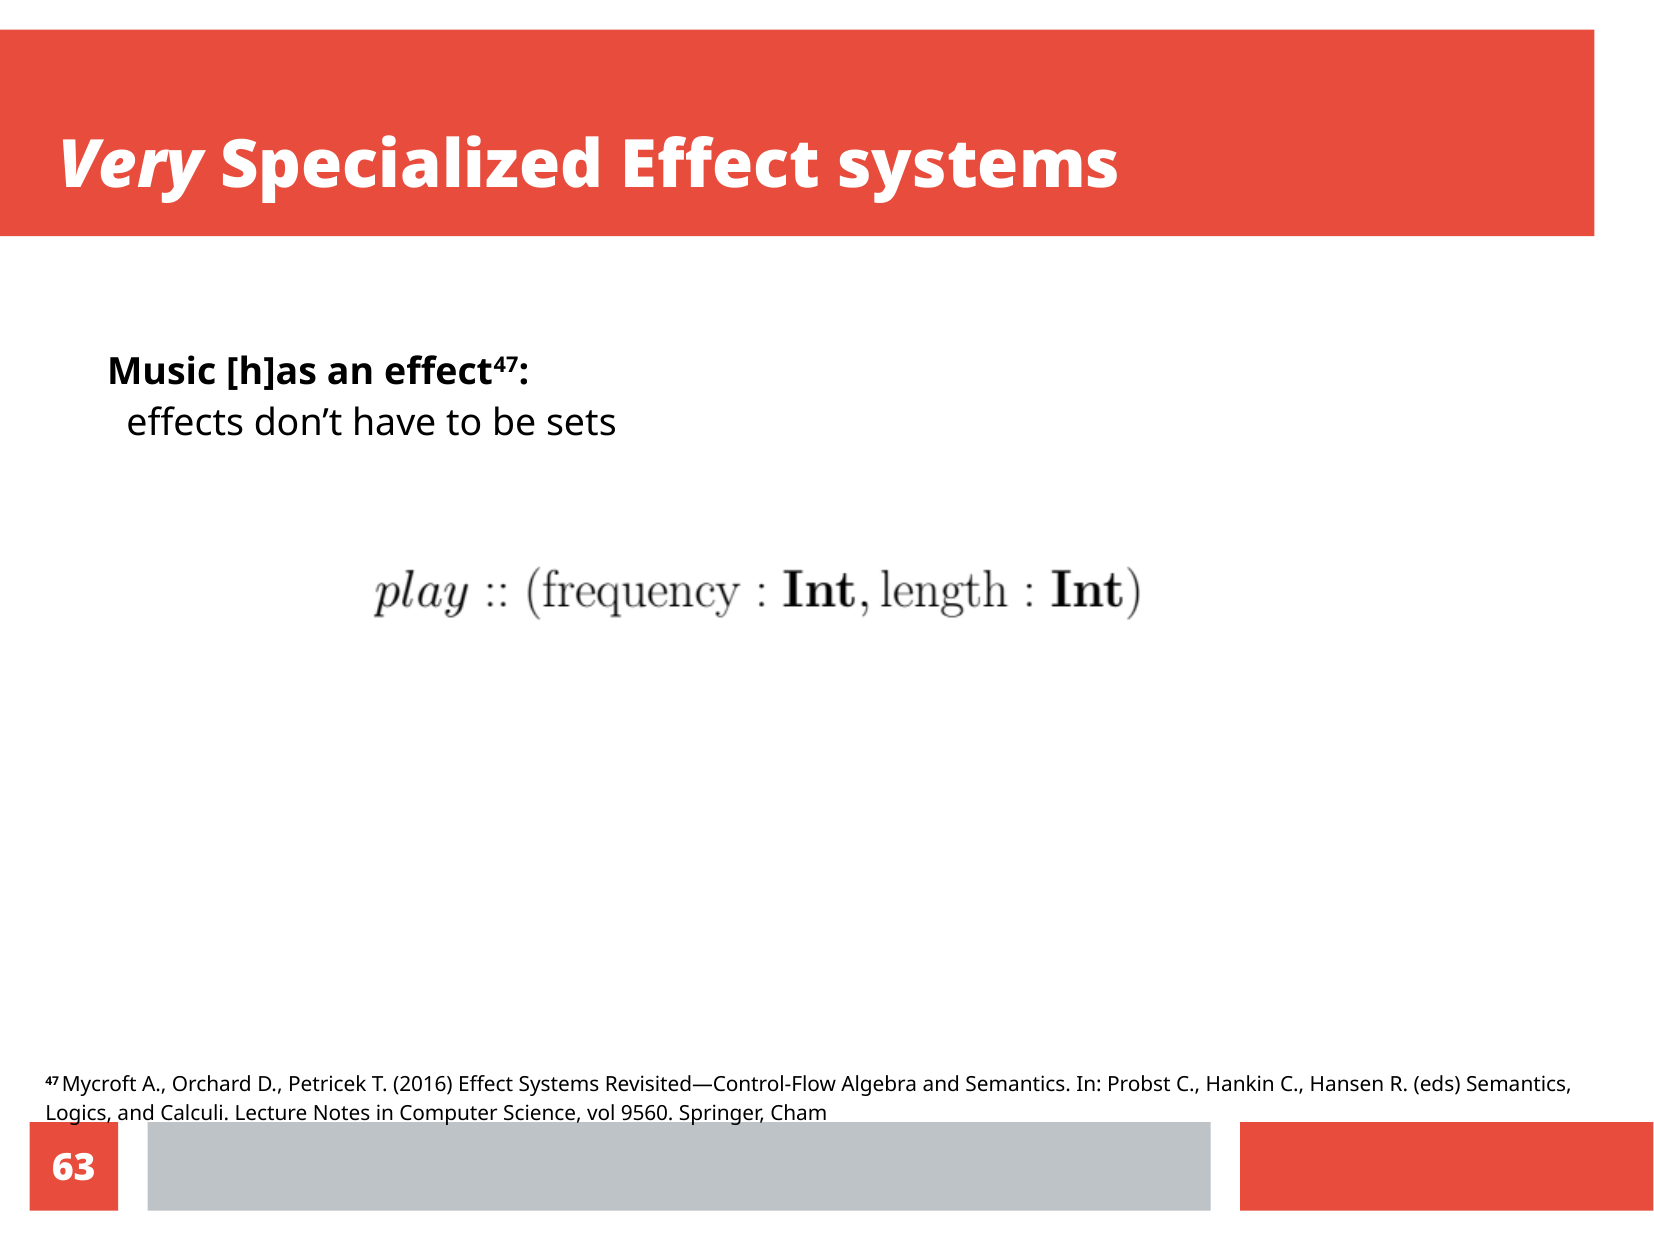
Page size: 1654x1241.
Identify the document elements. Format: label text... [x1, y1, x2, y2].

title Very Specialized Effect systems [59, 59, 1595, 207]
text_box Music [h]as an effect47: effects don’t have to be sets [92, 286, 1479, 519]
picture [365, 556, 1151, 632]
text_box 47 Mycroft A., Orchard D., Petricek T. (2016) Effect Systems Revisited—Control-Flow Algebra and Semantics. In: Probst C., Hankin C., Hansen R. (eds) Semantics, Logics, and Calculi. Lecture Notes in Computer Science, vol 9560. Springer, Cham [30, 1062, 1638, 1126]
